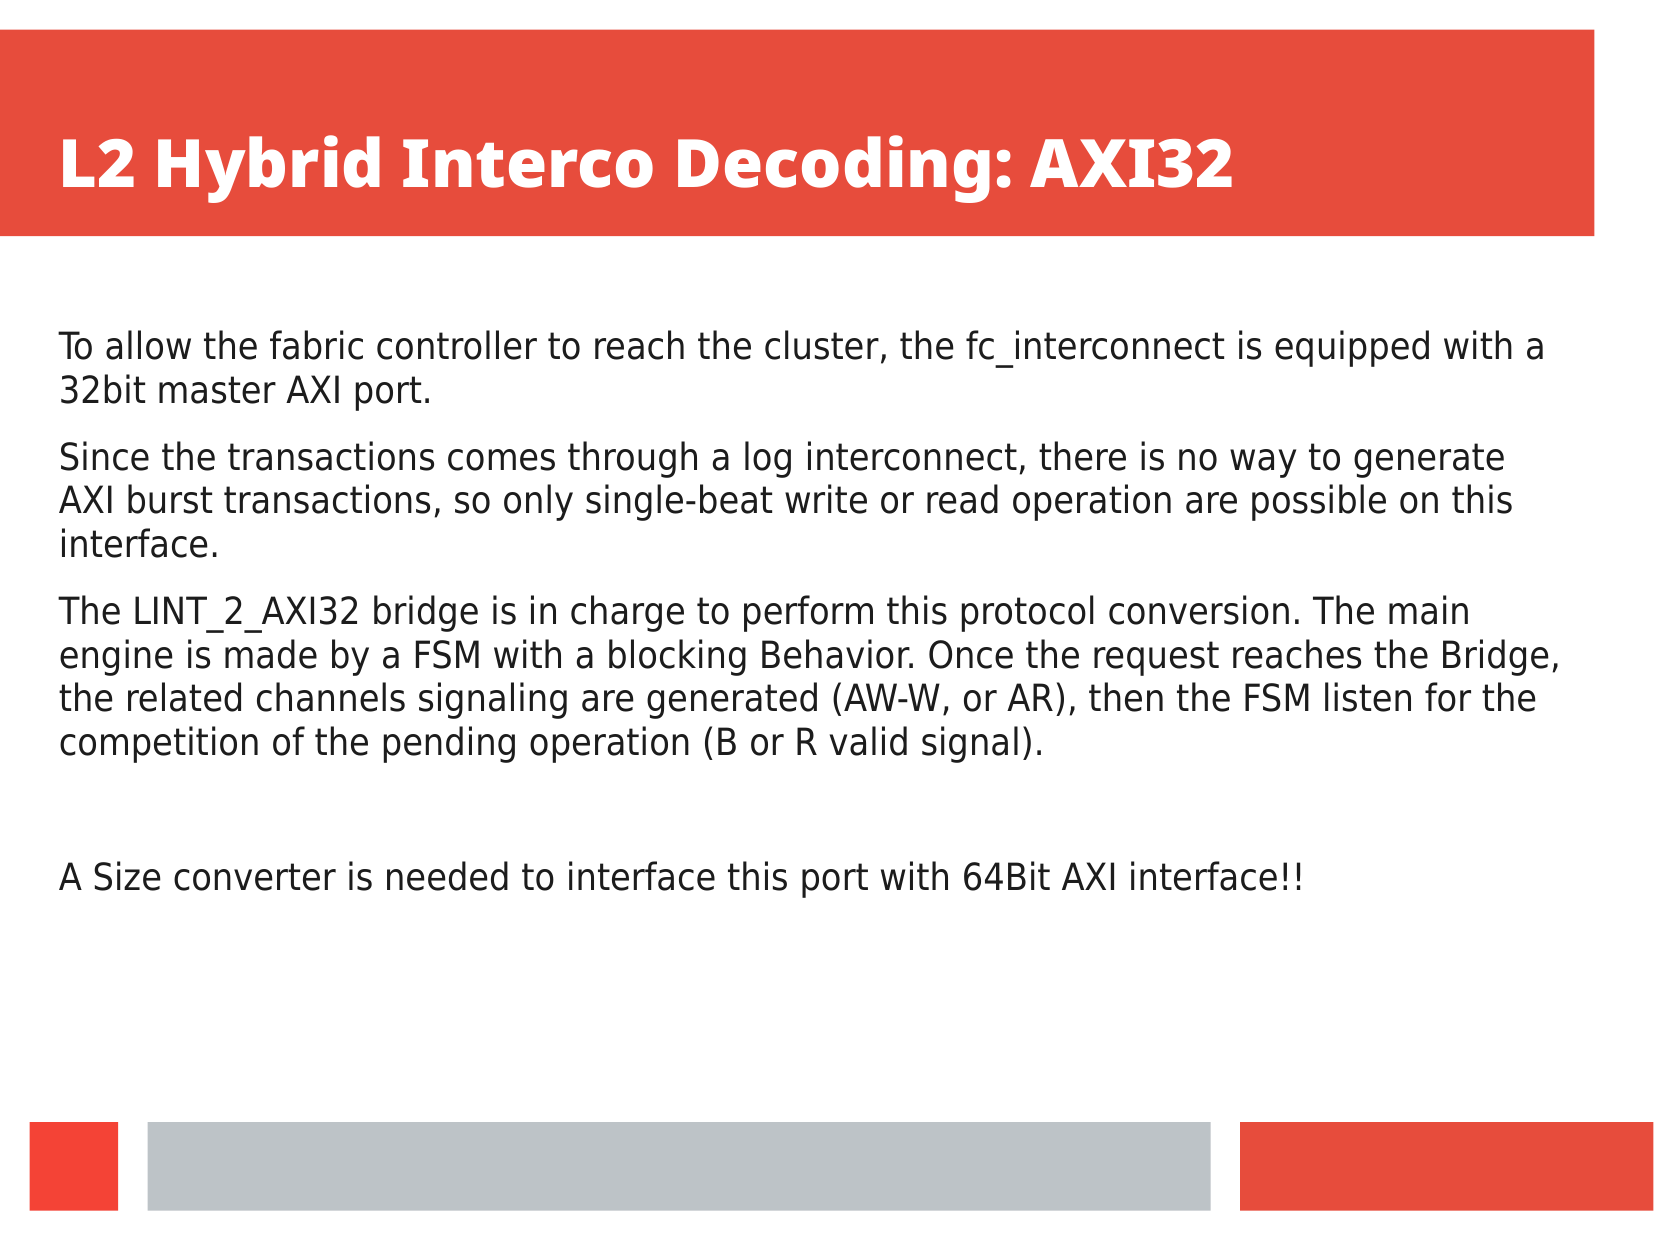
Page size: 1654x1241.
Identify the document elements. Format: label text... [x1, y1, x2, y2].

list To allow the fabric controller to reach the cluster, the fc_interconnect is equipped with a 32bit master AXI port. Since the transactions comes through a log interconnect, there is no way to generate AXI burst transactions, so only single-beat write or read operation are possible on this interface. The LINT_2_AXI32 bridge is in charge to perform this protocol conversion. The main engine is made by a FSM with a blocking Behavior. Once the request reaches the Bridge, the related channels signaling are generated (AW-W, or AR), then the FSM listen for the competition of the pending operation (B or R valid signal). A Size converter is needed to interface this port with 64Bit AXI interface!! [59, 324, 1565, 1093]
title L2 Hybrid Interco Decoding: AXI32 [59, 59, 1595, 207]
